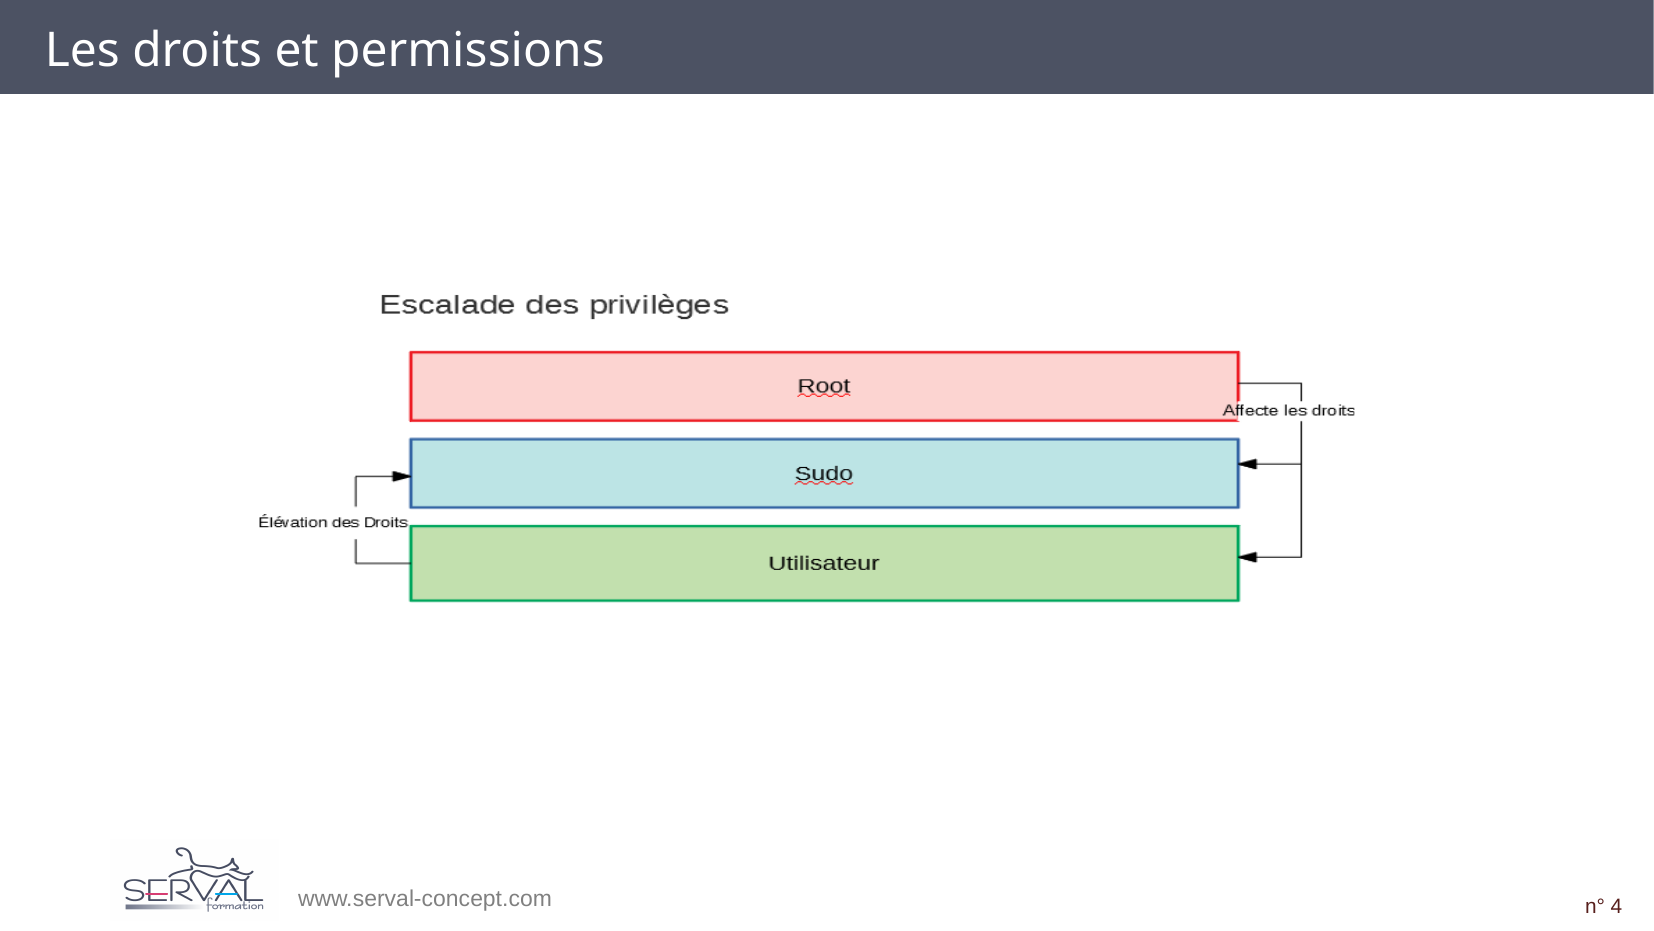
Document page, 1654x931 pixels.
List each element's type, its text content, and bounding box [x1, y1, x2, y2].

picture [257, 237, 1355, 664]
picture [110, 839, 279, 921]
title Les droits et permissions [32, 0, 1635, 94]
